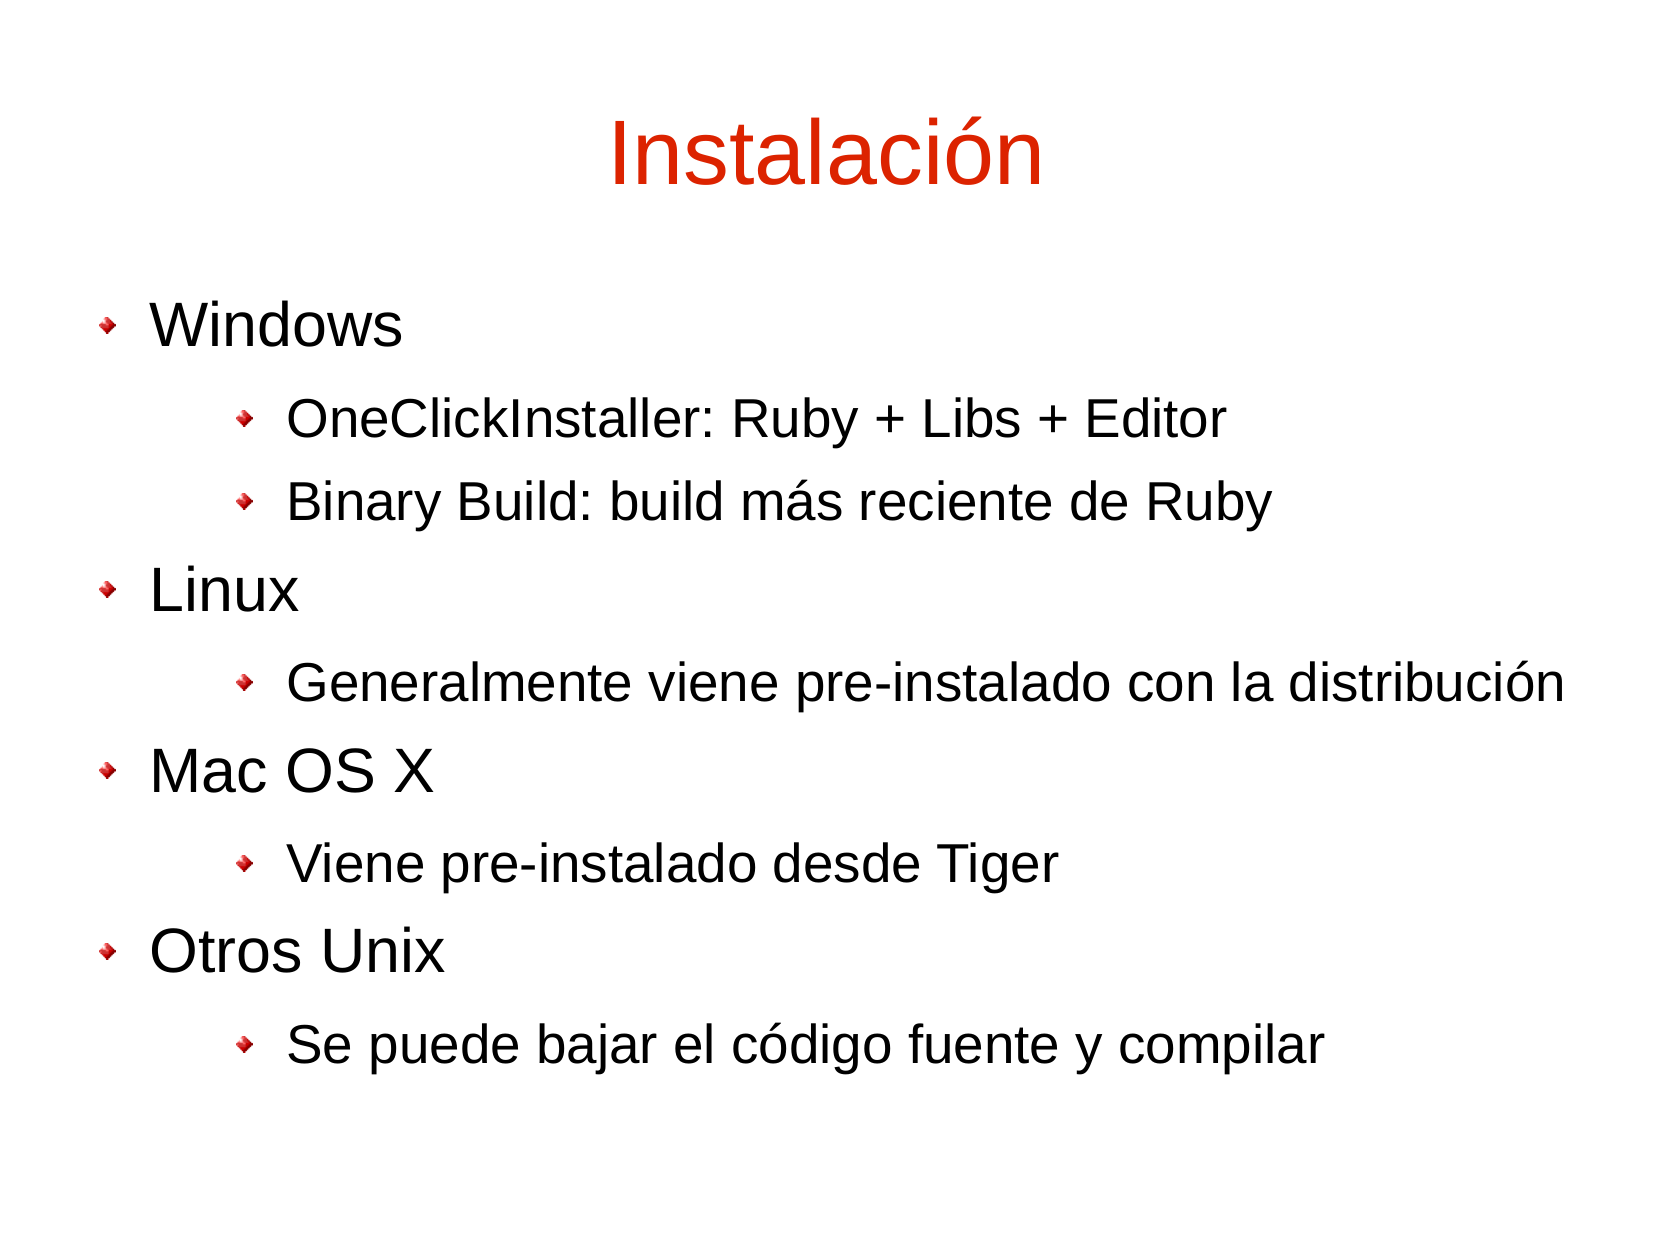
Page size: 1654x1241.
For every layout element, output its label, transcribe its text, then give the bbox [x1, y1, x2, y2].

list Windows OneClickInstaller: Ruby + Libs + Editor Binary Build: build más reciente de Ruby Linux Generalmente viene pre-instalado con la distribución Mac OS X Viene pre-instalado desde Tiger Otros Unix Se puede bajar el código fuente y compilar [82, 290, 1571, 1109]
title Instalación [82, 49, 1571, 257]
